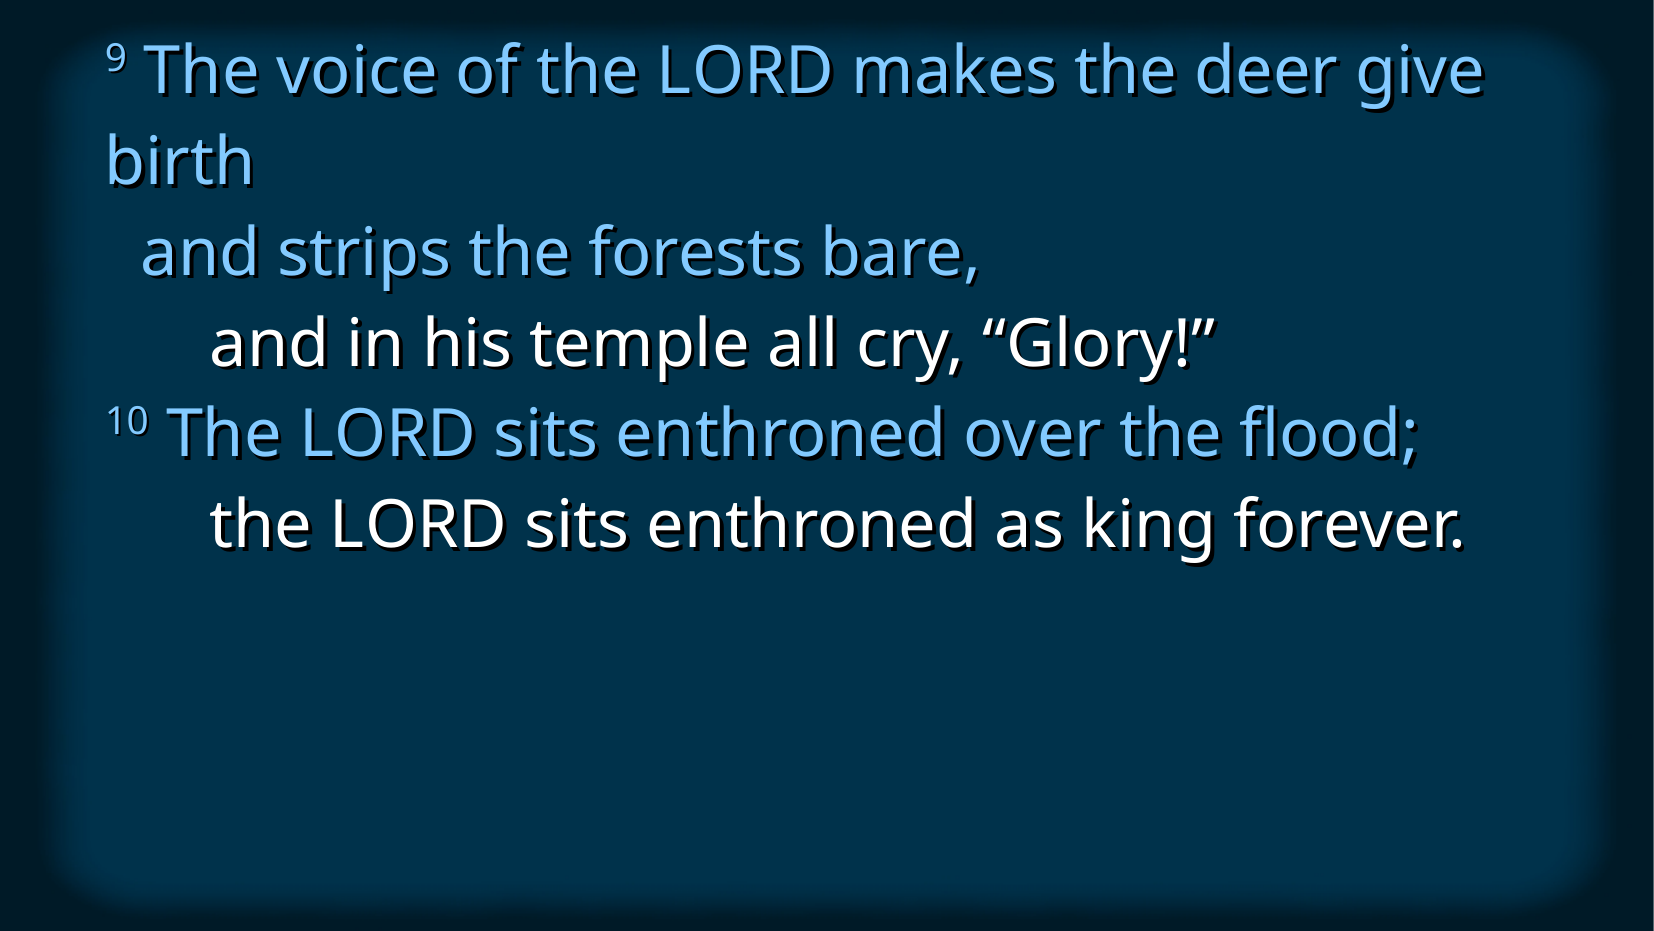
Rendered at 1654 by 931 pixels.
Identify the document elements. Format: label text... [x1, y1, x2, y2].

text_box 9 The voice of the LORD makes the deer give birth and strips the forests bare, and in his temple all cry, “Glory!” 10 The LORD sits enthroned over the flood; the LORD sits enthroned as king forever. [90, 15, 1591, 474]
picture [0, 0, 1654, 931]
